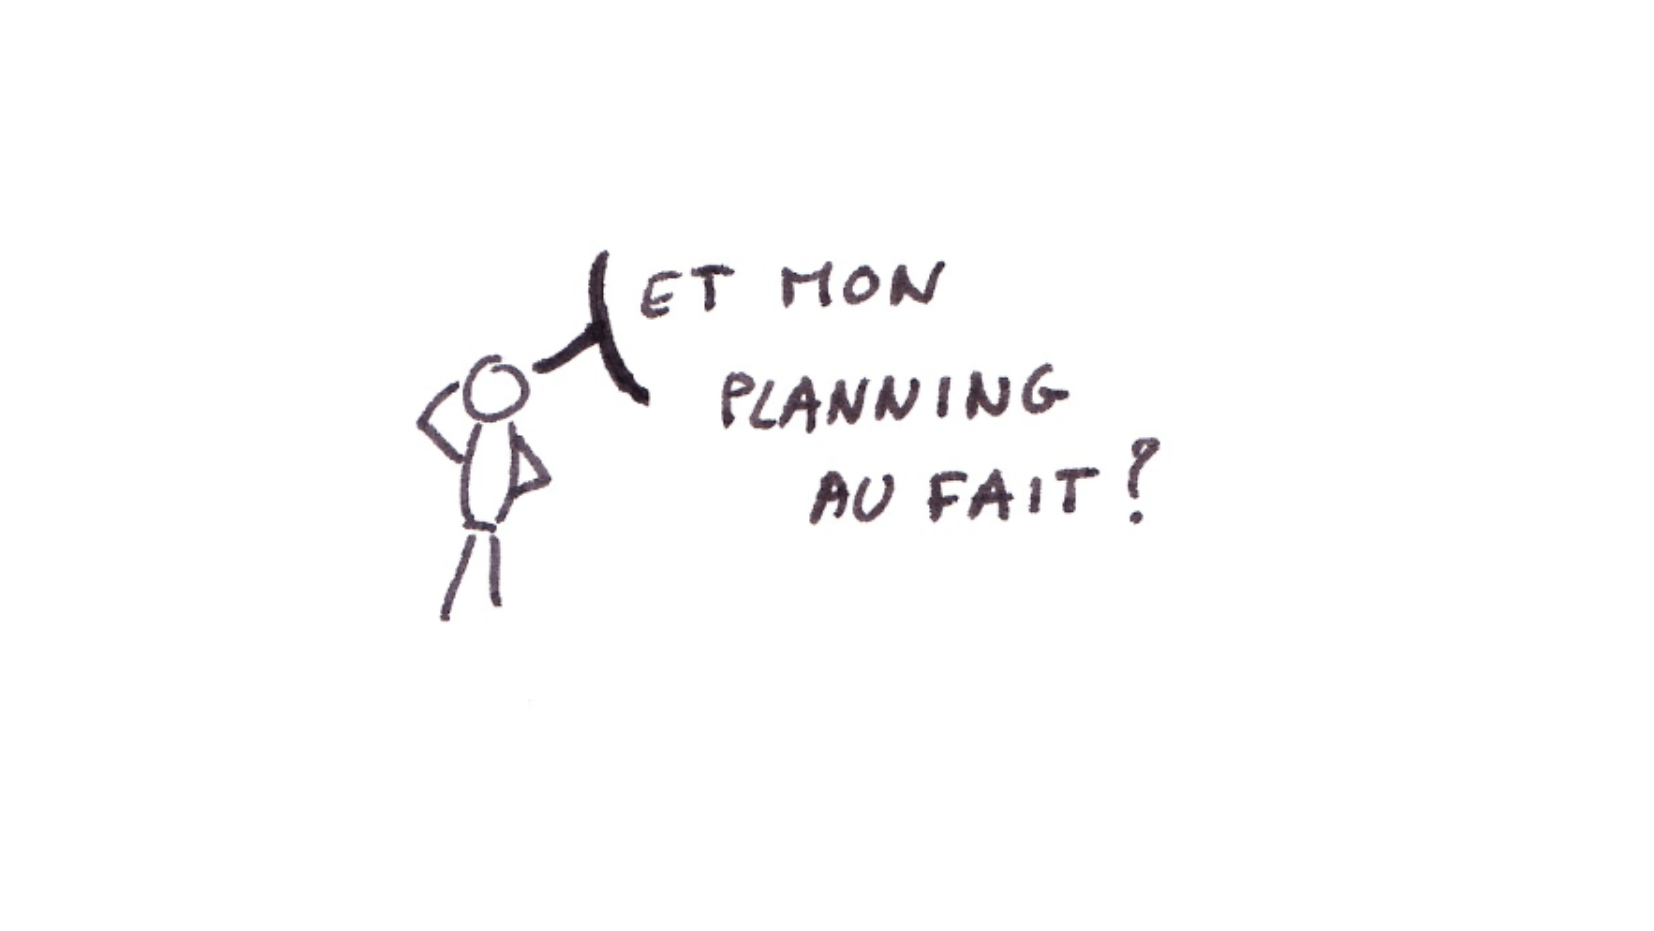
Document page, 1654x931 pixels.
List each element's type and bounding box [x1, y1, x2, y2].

picture [360, 186, 1276, 721]
